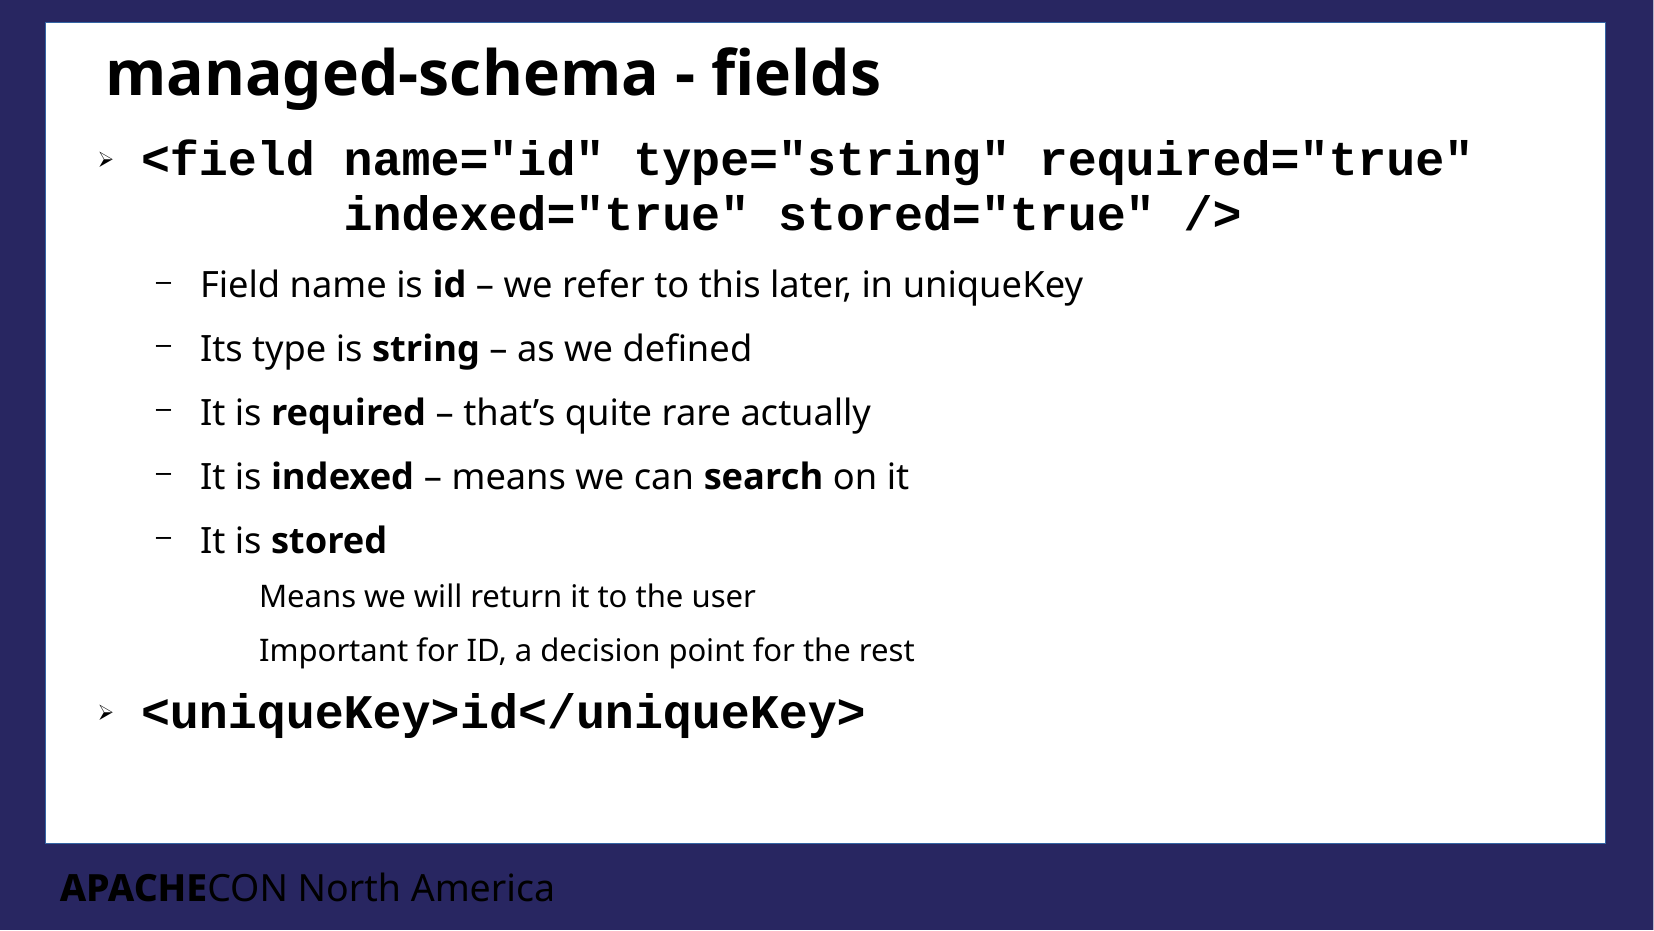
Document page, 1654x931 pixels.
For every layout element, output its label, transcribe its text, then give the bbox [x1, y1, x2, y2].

title managed-schema - fields [105, 32, 1546, 110]
list <field name="id" type="string" required="true" indexed="true" stored="true" /> Field name is id – we refer to this later, in uniqueKey Its type is string – as we defined It is required – that’s quite rare actually It is indexed – means we can search on it It is stored Means we will return it to the user Important for ID, a decision point for the rest <uniqueKey>id</uniqueKey> [82, 135, 1571, 757]
